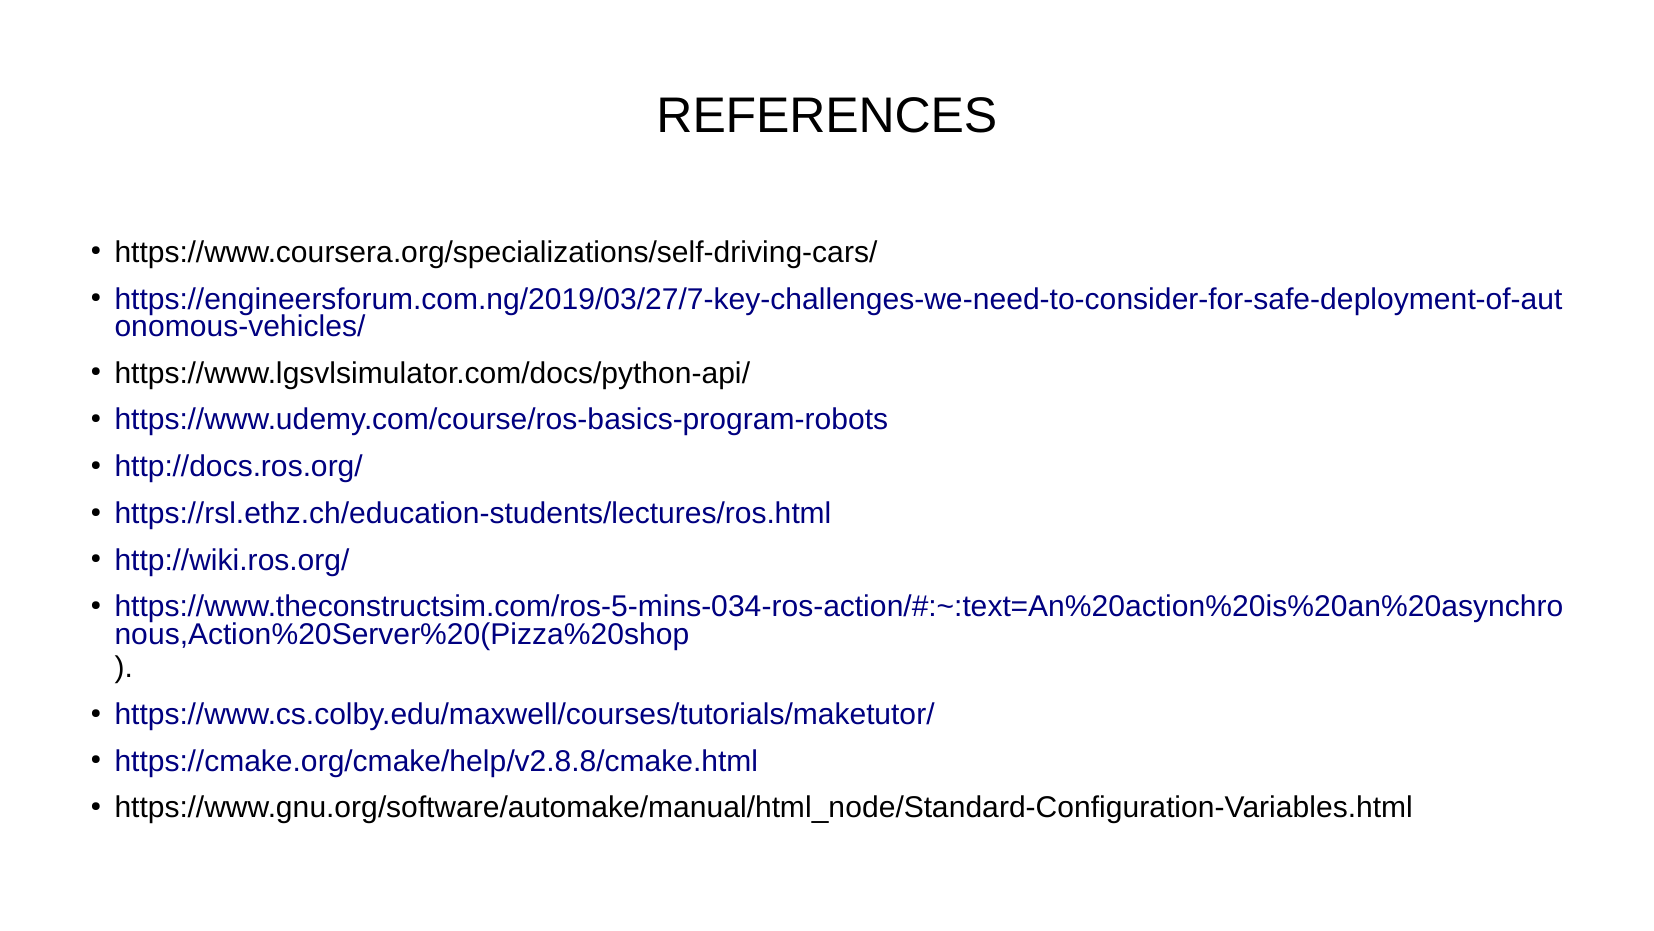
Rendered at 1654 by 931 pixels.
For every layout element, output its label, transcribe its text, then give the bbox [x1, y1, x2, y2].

list https://www.coursera.org/specializations/self-driving-cars/ https://engineersforum.com.ng/2019/03/27/7-key-challenges-we-need-to-consider-for-safe-deployment-of-autonomous-vehicles/ https://www.lgsvlsimulator.com/docs/python-api/ https://www.udemy.com/course/ros-basics-program-robots http://docs.ros.org/ https://rsl.ethz.ch/education-students/lectures/ros.html http://wiki.ros.org/ https://www.theconstructsim.com/ros-5-mins-034-ros-action/#:~:text=An%20action%20is%20an%20asynchronous,Action%20Server%20(Pizza%20shop). https://www.cs.colby.edu/maxwell/courses/tutorials/maketutor/ https://cmake.org/cmake/help/v2.8.8/cmake.html https://www.gnu.org/software/automake/manual/html_node/Standard-Configuration-Variables.html [82, 235, 1571, 775]
title REFERENCES [82, 37, 1571, 193]
